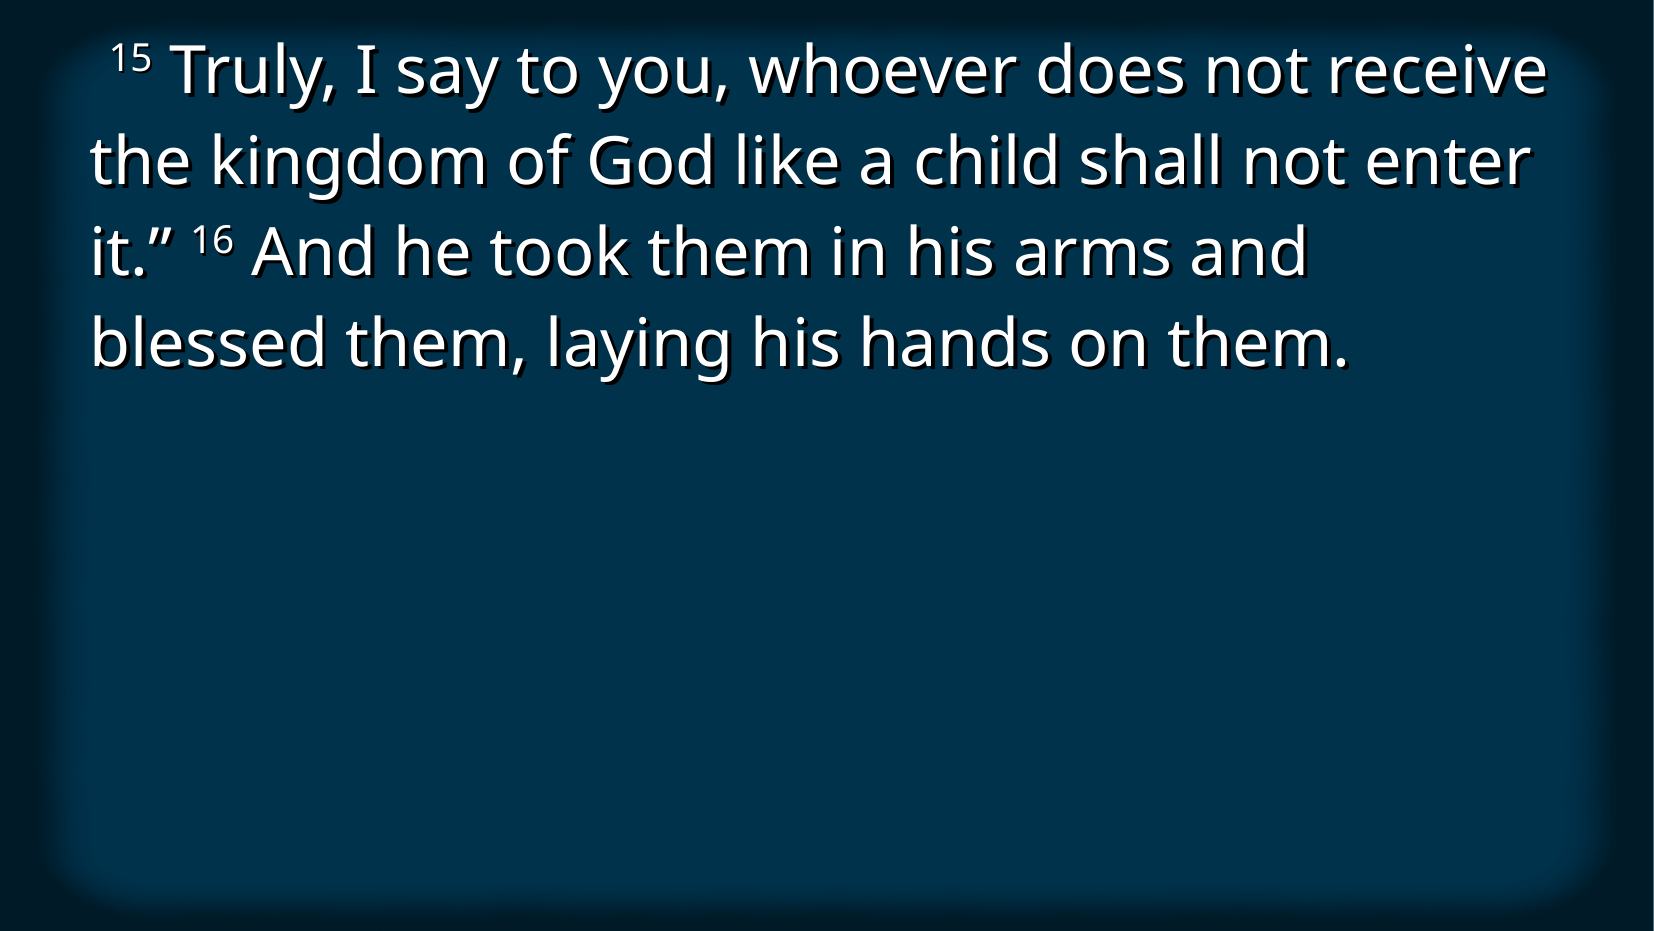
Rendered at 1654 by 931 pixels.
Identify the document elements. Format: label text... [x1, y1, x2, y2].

text_box 15 Truly, I say to you, whoever does not receive the kingdom of God like a child shall not enter it.” 16 And he took them in his arms and blessed them, laying his hands on them. [75, 15, 1576, 385]
picture [0, 0, 1654, 931]
